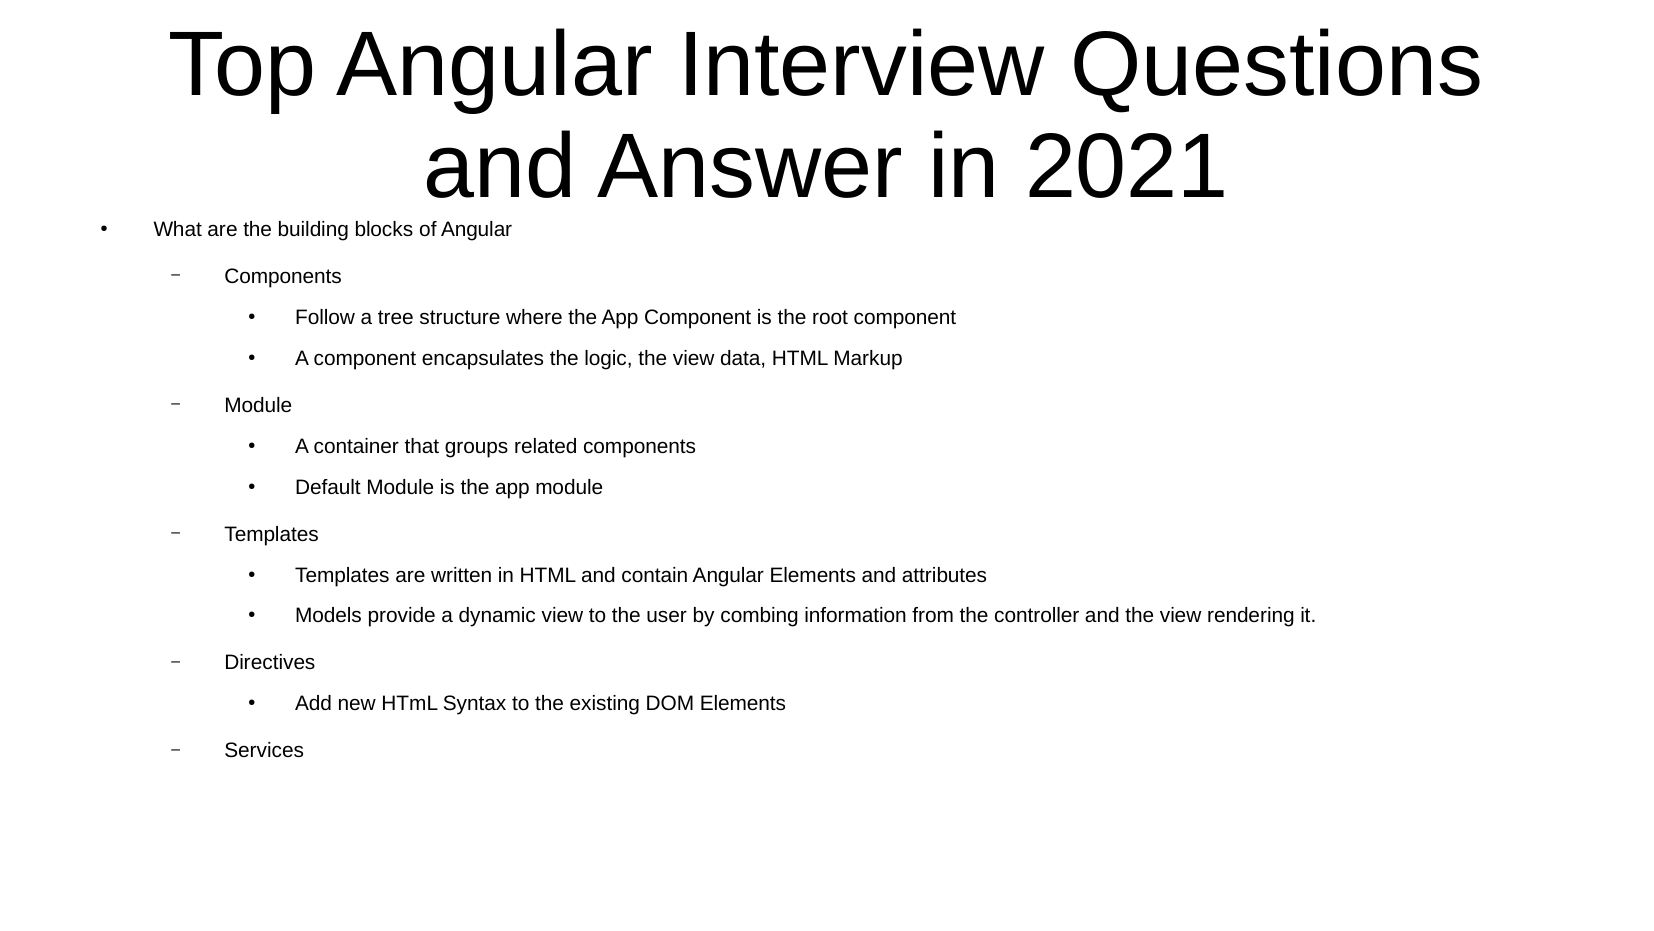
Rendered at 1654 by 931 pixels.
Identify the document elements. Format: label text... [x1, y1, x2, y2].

title Top Angular Interview Questions and Answer in 2021 [82, 12, 1571, 217]
list What are the building blocks of Angular Components Follow a tree structure where the App Component is the root component A component encapsulates the logic, the view data, HTML Markup Module A container that groups related components Default Module is the app module Templates Templates are written in HTML and contain Angular Elements and attributes Models provide a dynamic view to the user by combing information from the controller and the view rendering it. Directives Add new HTmL Syntax to the existing DOM Elements Services [82, 217, 1636, 916]
